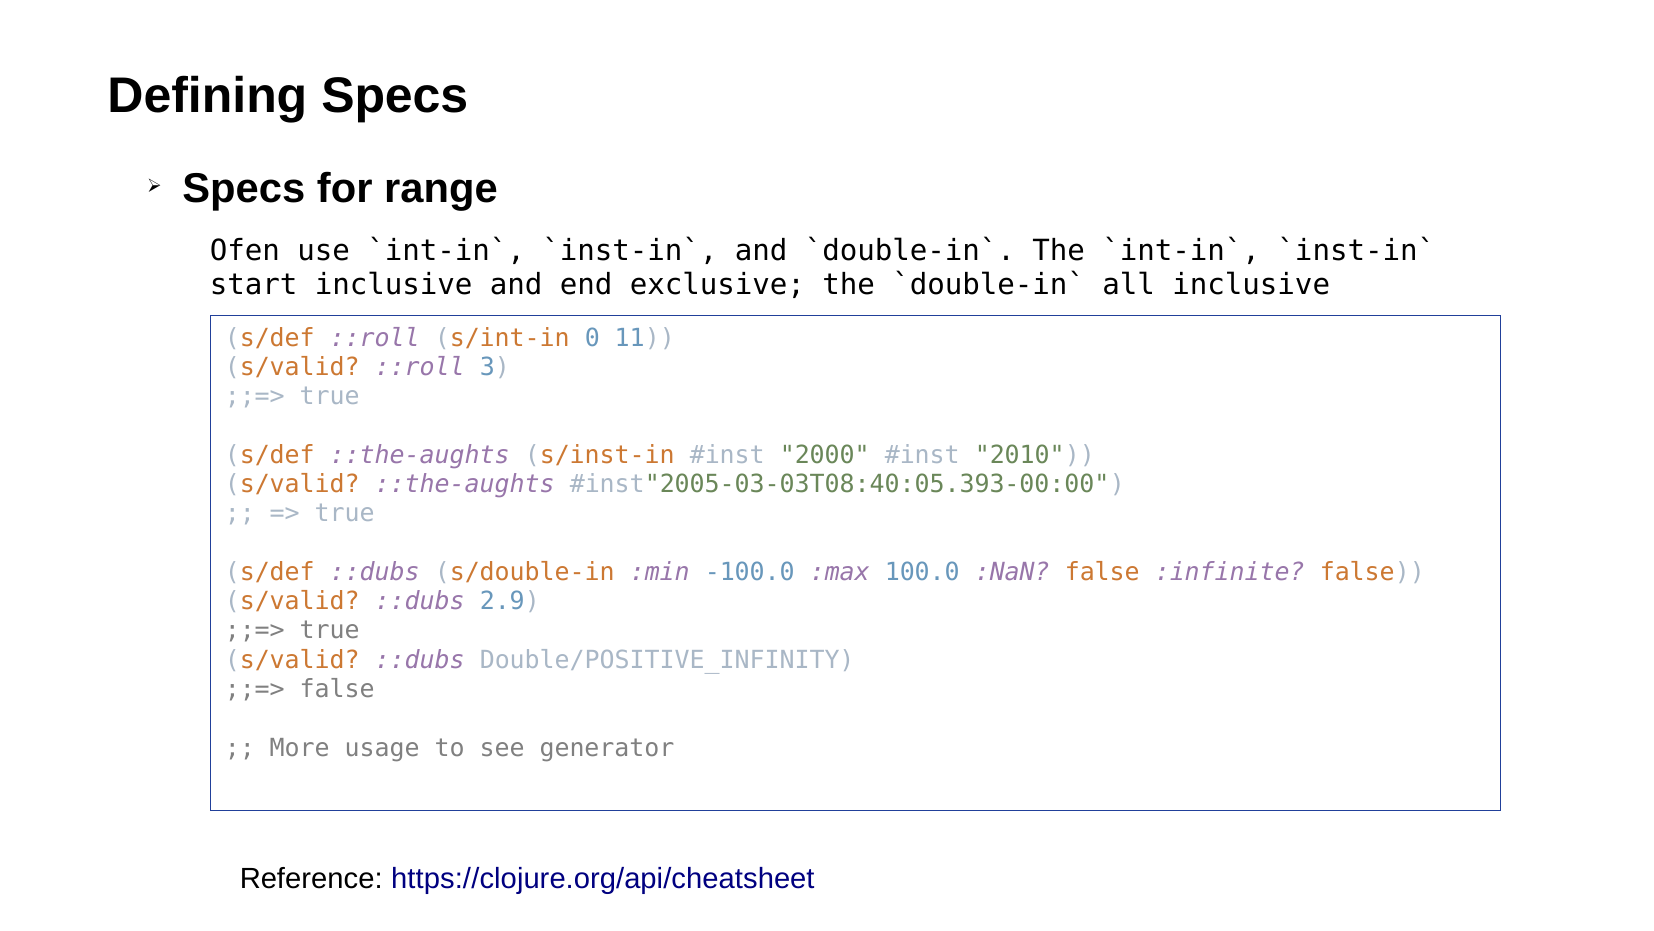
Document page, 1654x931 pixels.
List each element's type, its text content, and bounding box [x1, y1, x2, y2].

text_box (s/def ::roll (s/int-in 0 11)) (s/valid? ::roll 3) ;;=> true (s/def ::the-aughts (s/inst-in #inst "2000" #inst "2010")) (s/valid? ::the-aughts #inst"2005-03-03T08:40:05.393-00:00") ;; => true (s/def ::dubs (s/double-in :min -100.0 :max 100.0 :NaN? false :infinite? false)) (s/valid? ::dubs 2.9) ;;=> true (s/valid? ::dubs Double/POSITIVE_INFINITY) ;;=> false ;; More usage to see generator [210, 315, 1501, 811]
text_box Ofen use `int-in`, `inst-in`, and `double-in`. The `int-in`, `inst-in` start inclusive and end exclusive; the `double-in` all inclusive [195, 225, 1501, 344]
text_box Reference: https://clojure.org/api/cheatsheet [225, 855, 1501, 903]
text_box Specs for range [132, 157, 841, 266]
text_box Defining Specs [92, 60, 858, 131]
